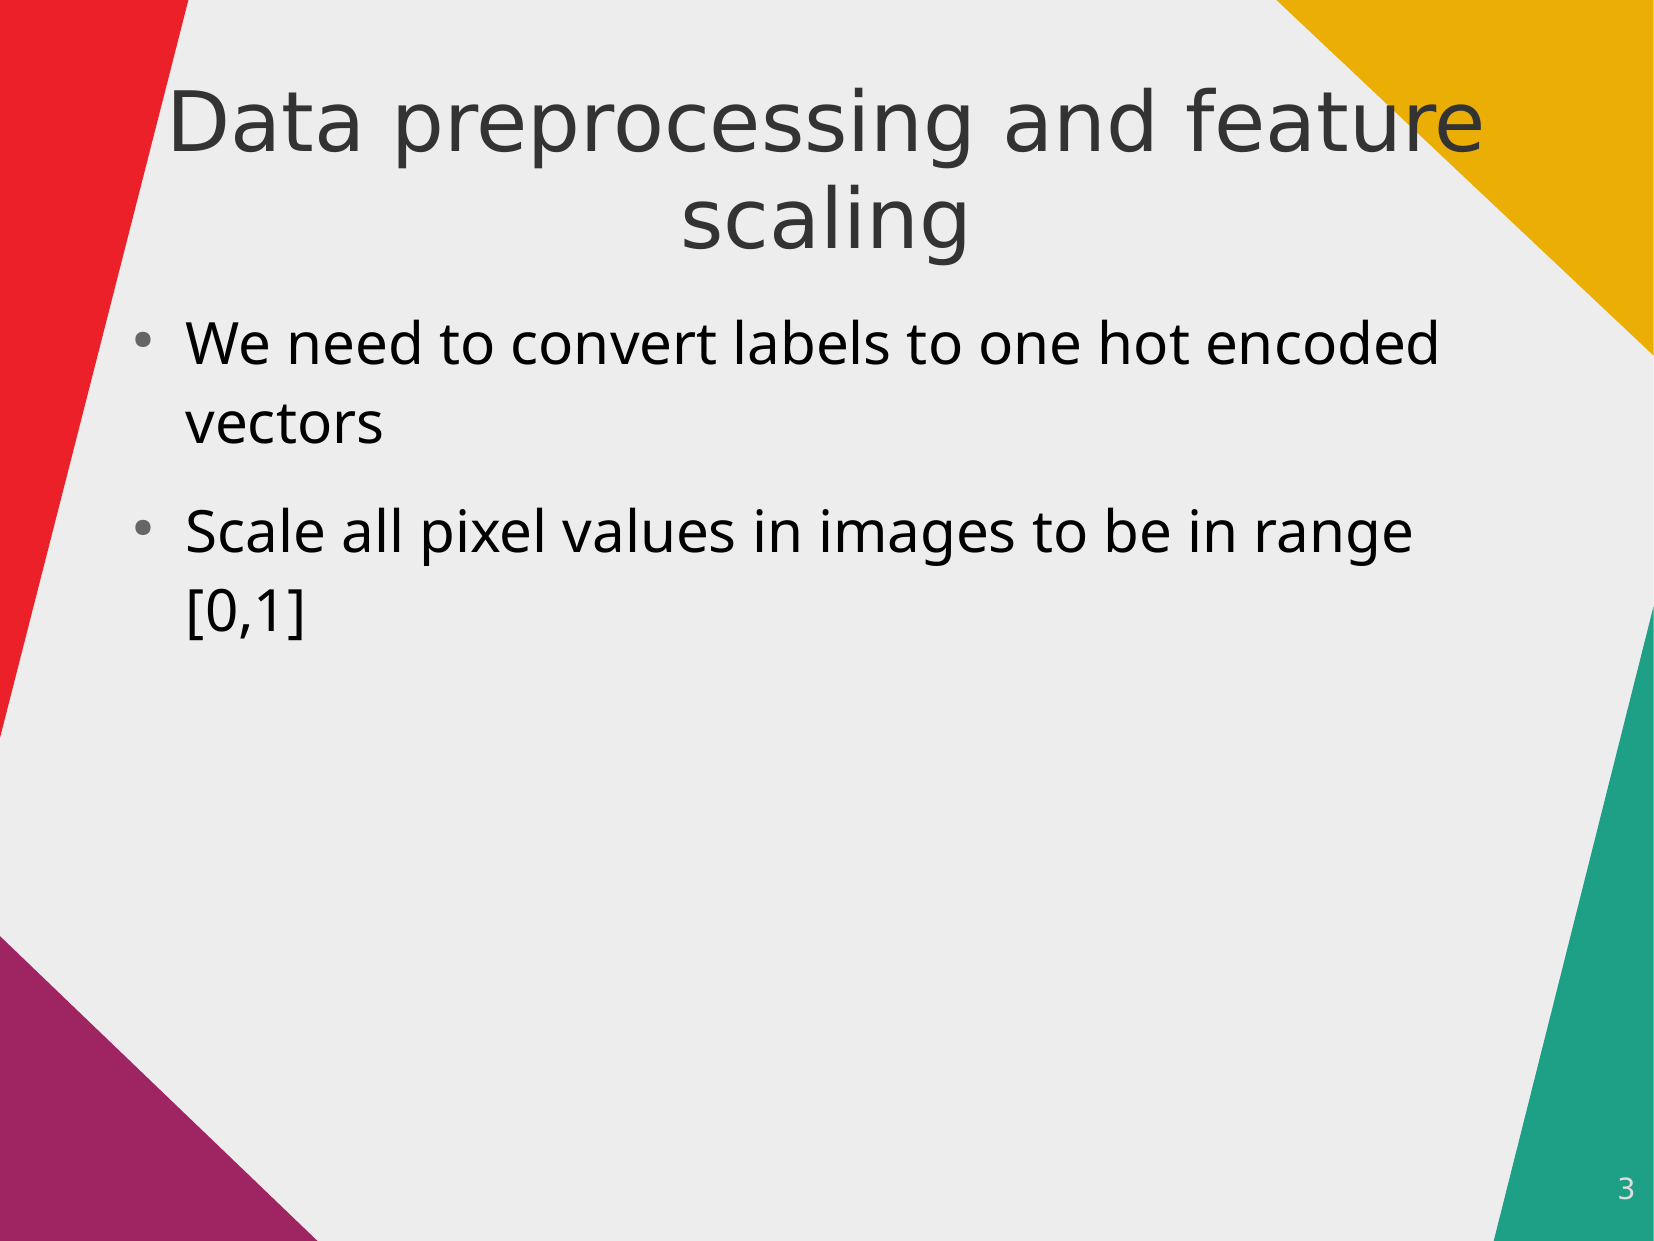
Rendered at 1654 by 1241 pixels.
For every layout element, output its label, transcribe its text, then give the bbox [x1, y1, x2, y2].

list We need to convert labels to one hot encoded vectors Scale all pixel values in images to be in range [0,1] [114, 302, 1539, 1033]
title Data preprocessing and feature scaling [114, 73, 1539, 271]
